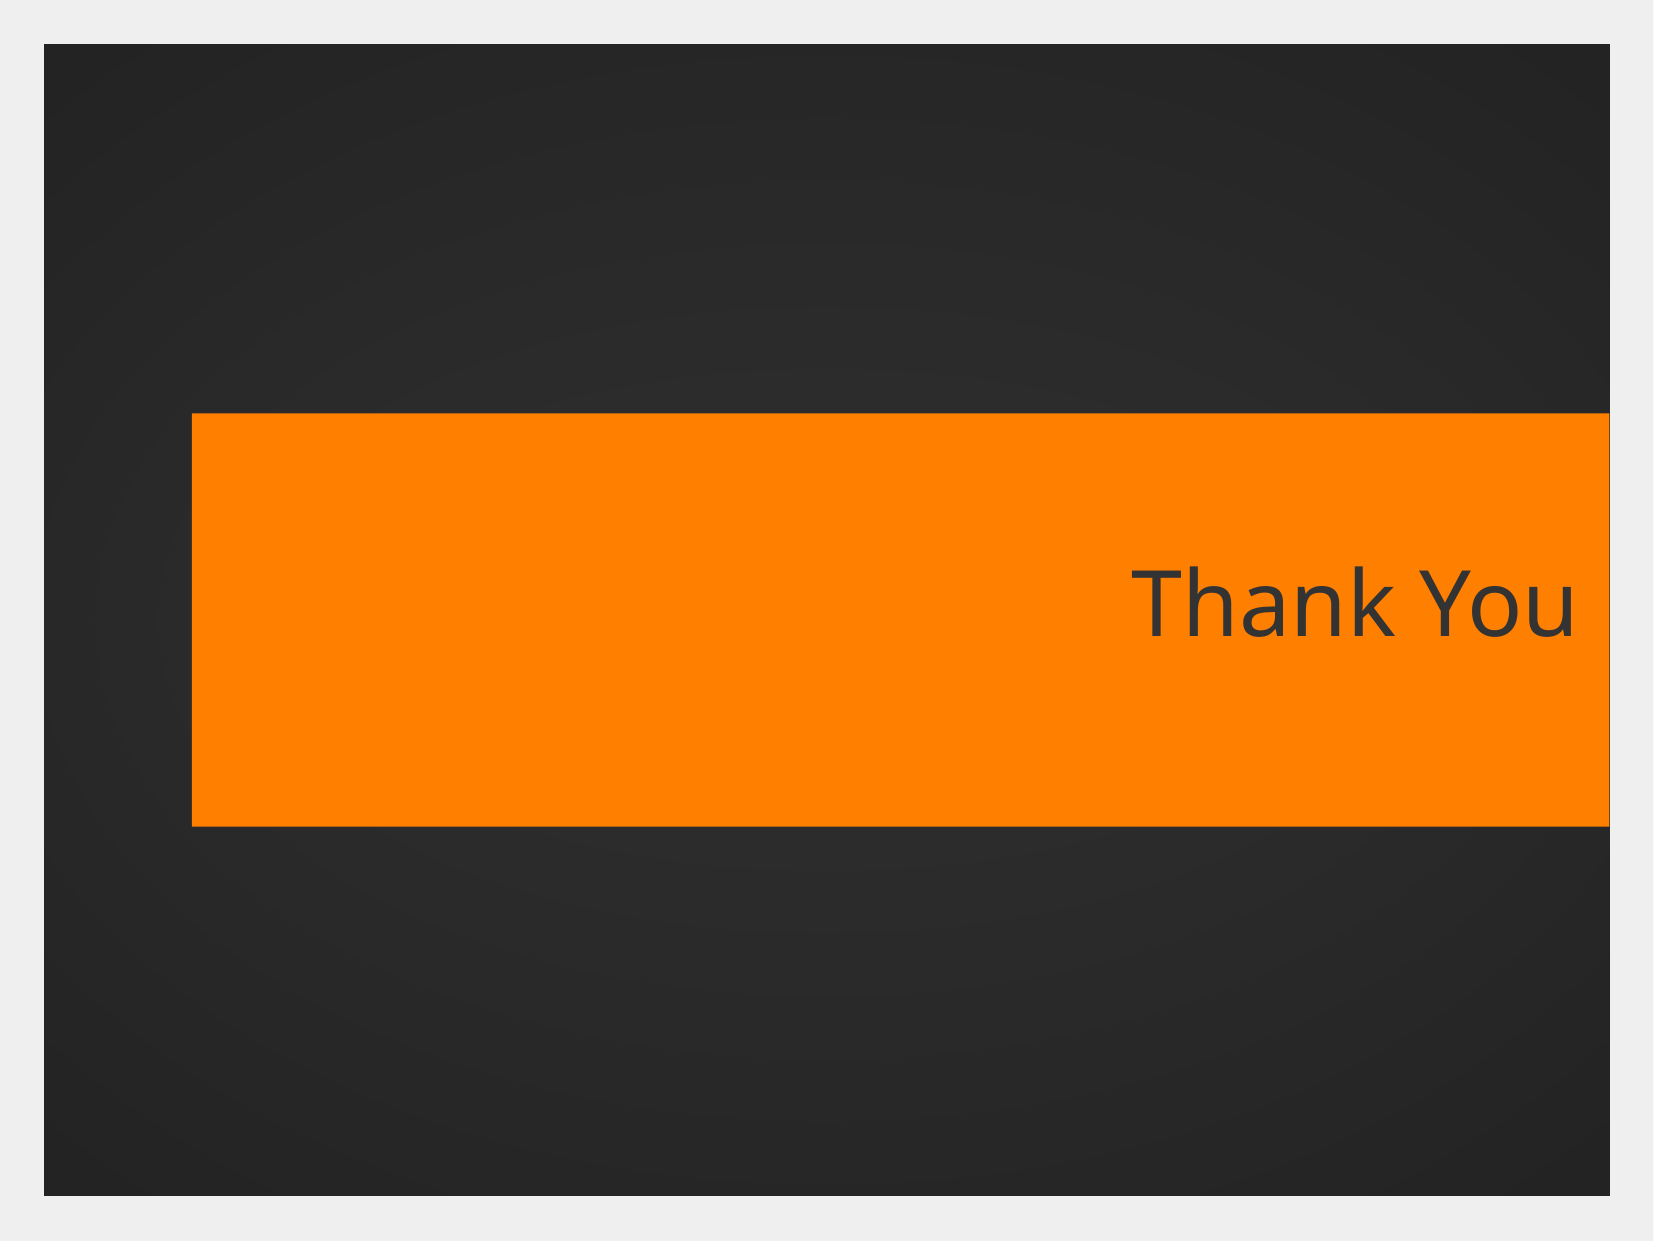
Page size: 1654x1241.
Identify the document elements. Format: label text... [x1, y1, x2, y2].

title Thank You [221, 427, 1580, 650]
